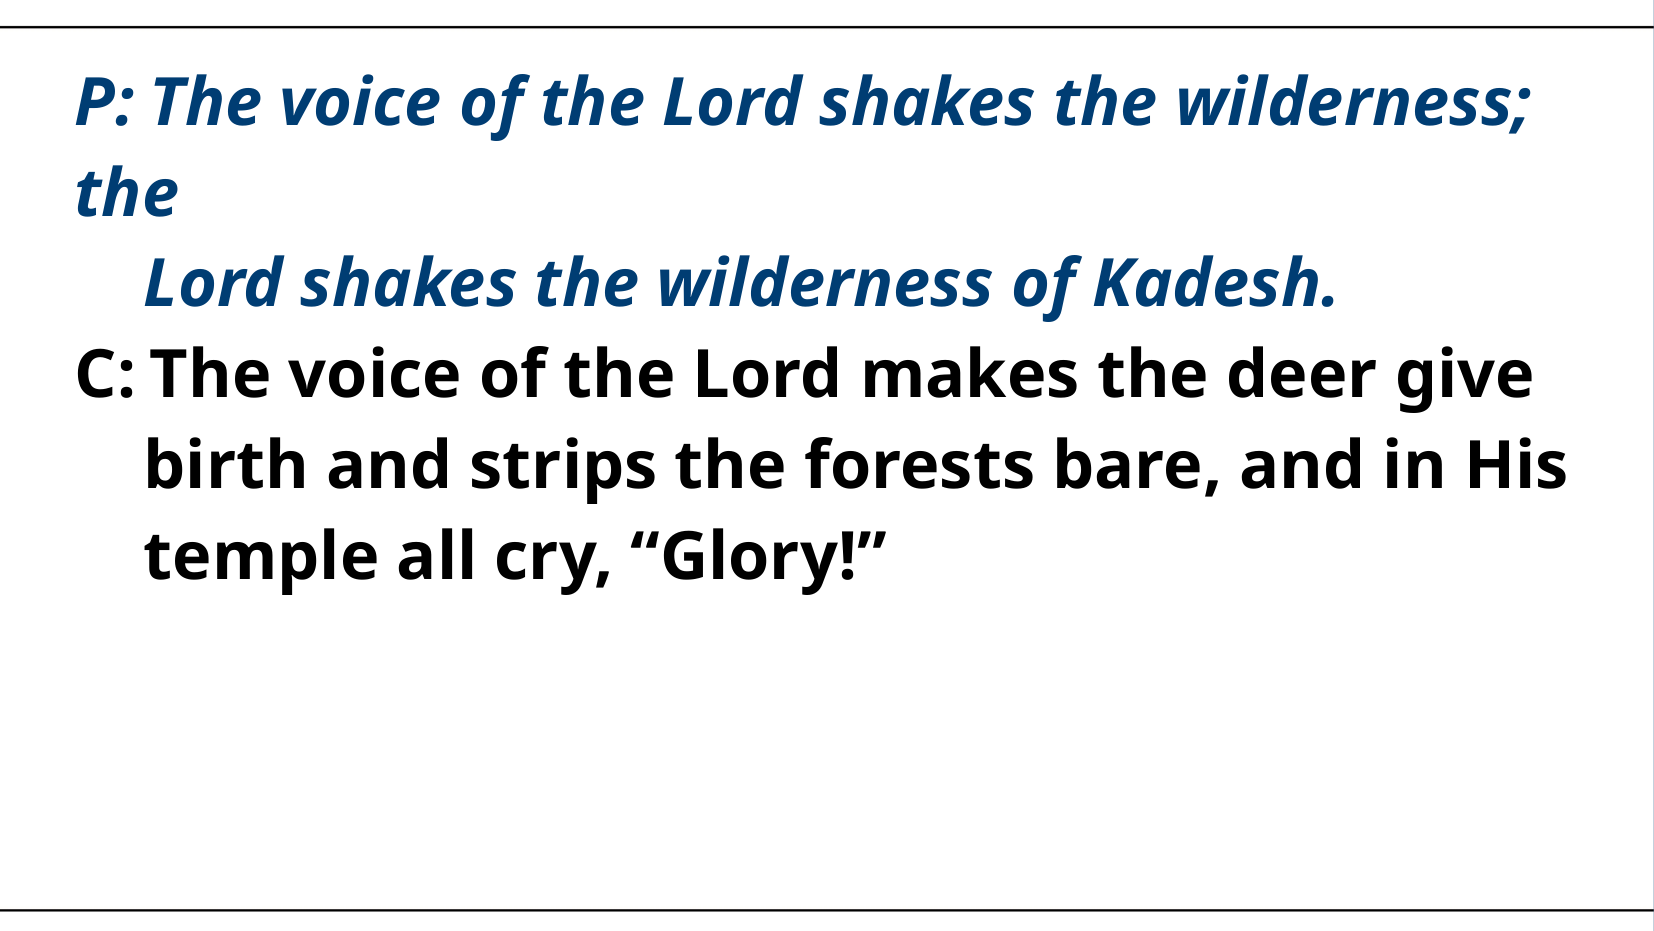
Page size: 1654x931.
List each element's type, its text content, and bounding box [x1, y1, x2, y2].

picture [0, 0, 1654, 931]
text_box P: The voice of the Lord shakes the wilderness; the Lord shakes the wilderness of Kadesh. C: The voice of the Lord makes the deer give birth and strips the forests bare, and in His temple all cry, “Glory!” [60, 46, 1606, 506]
